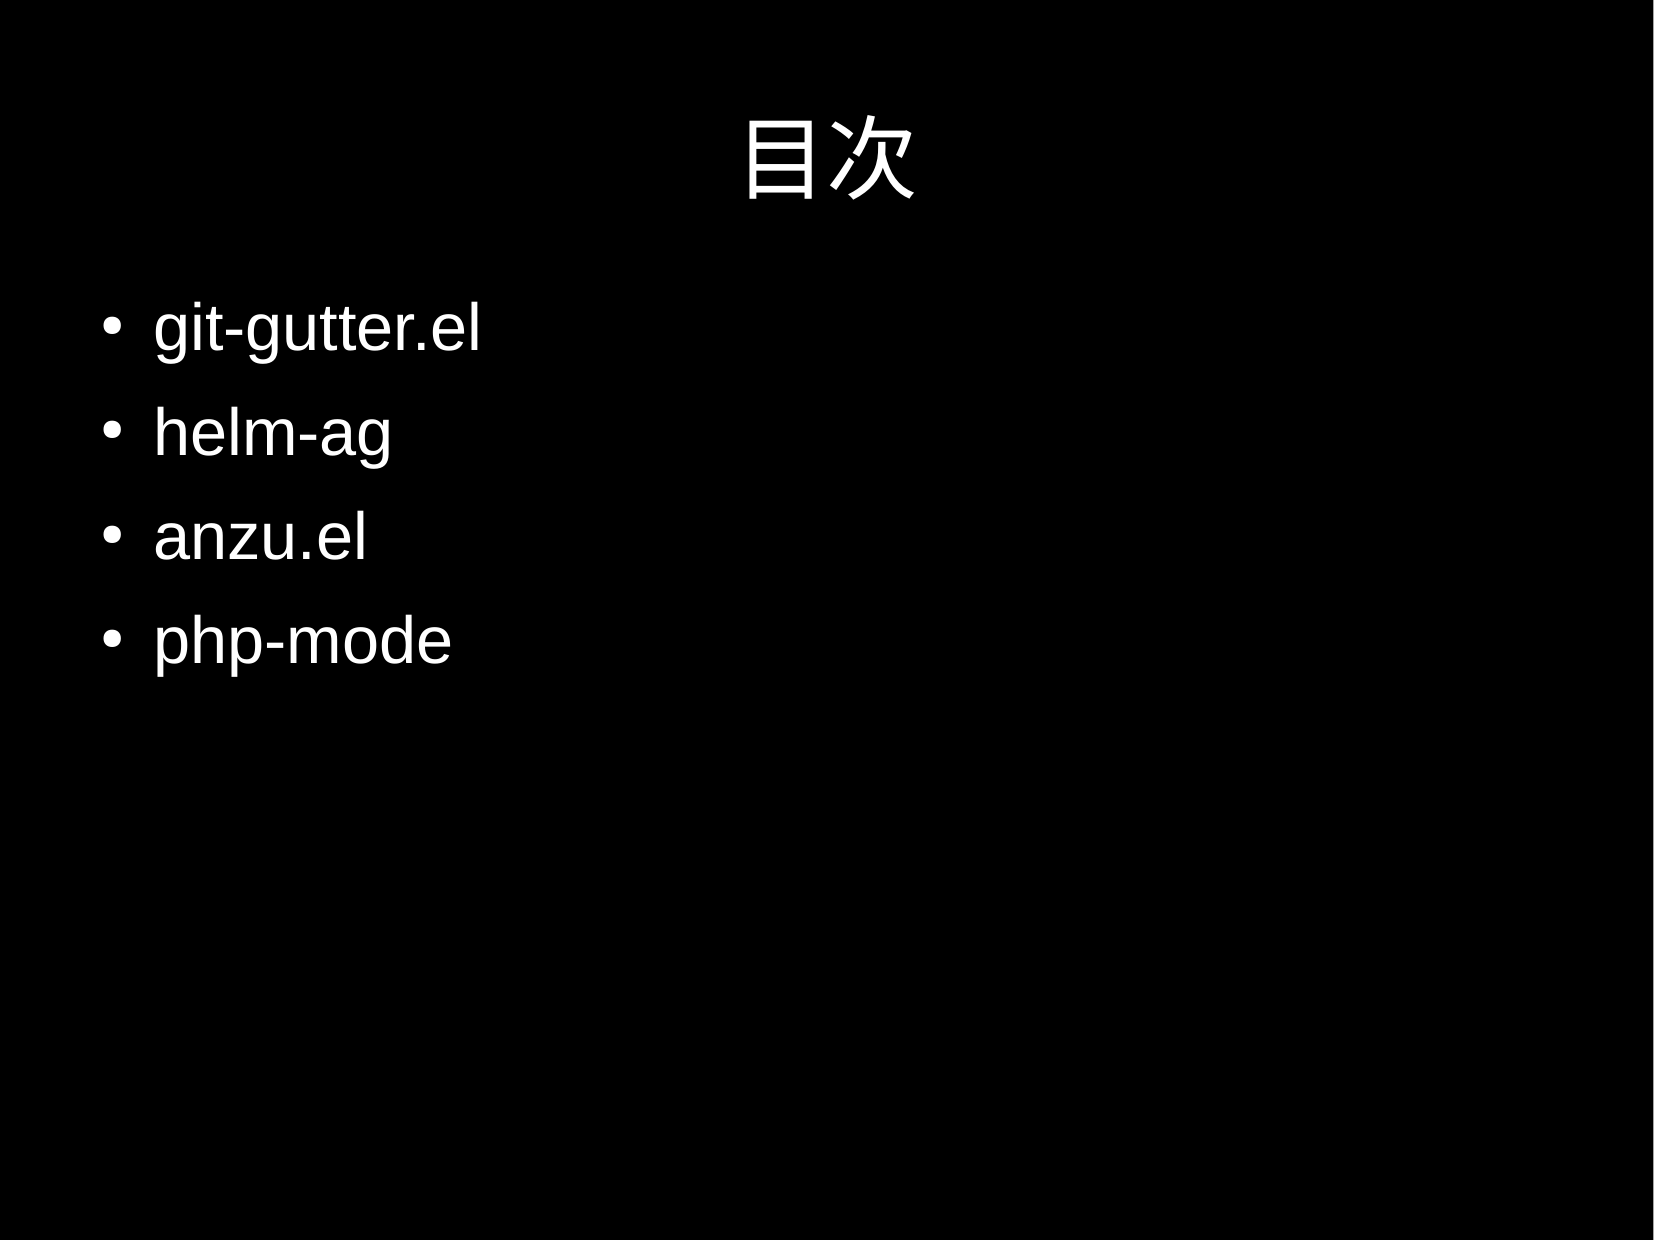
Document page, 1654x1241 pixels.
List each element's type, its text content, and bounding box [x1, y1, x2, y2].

title 目次 [82, 49, 1571, 257]
list git-gutter.el helm-ag anzu.el php-mode [82, 290, 1571, 1010]
